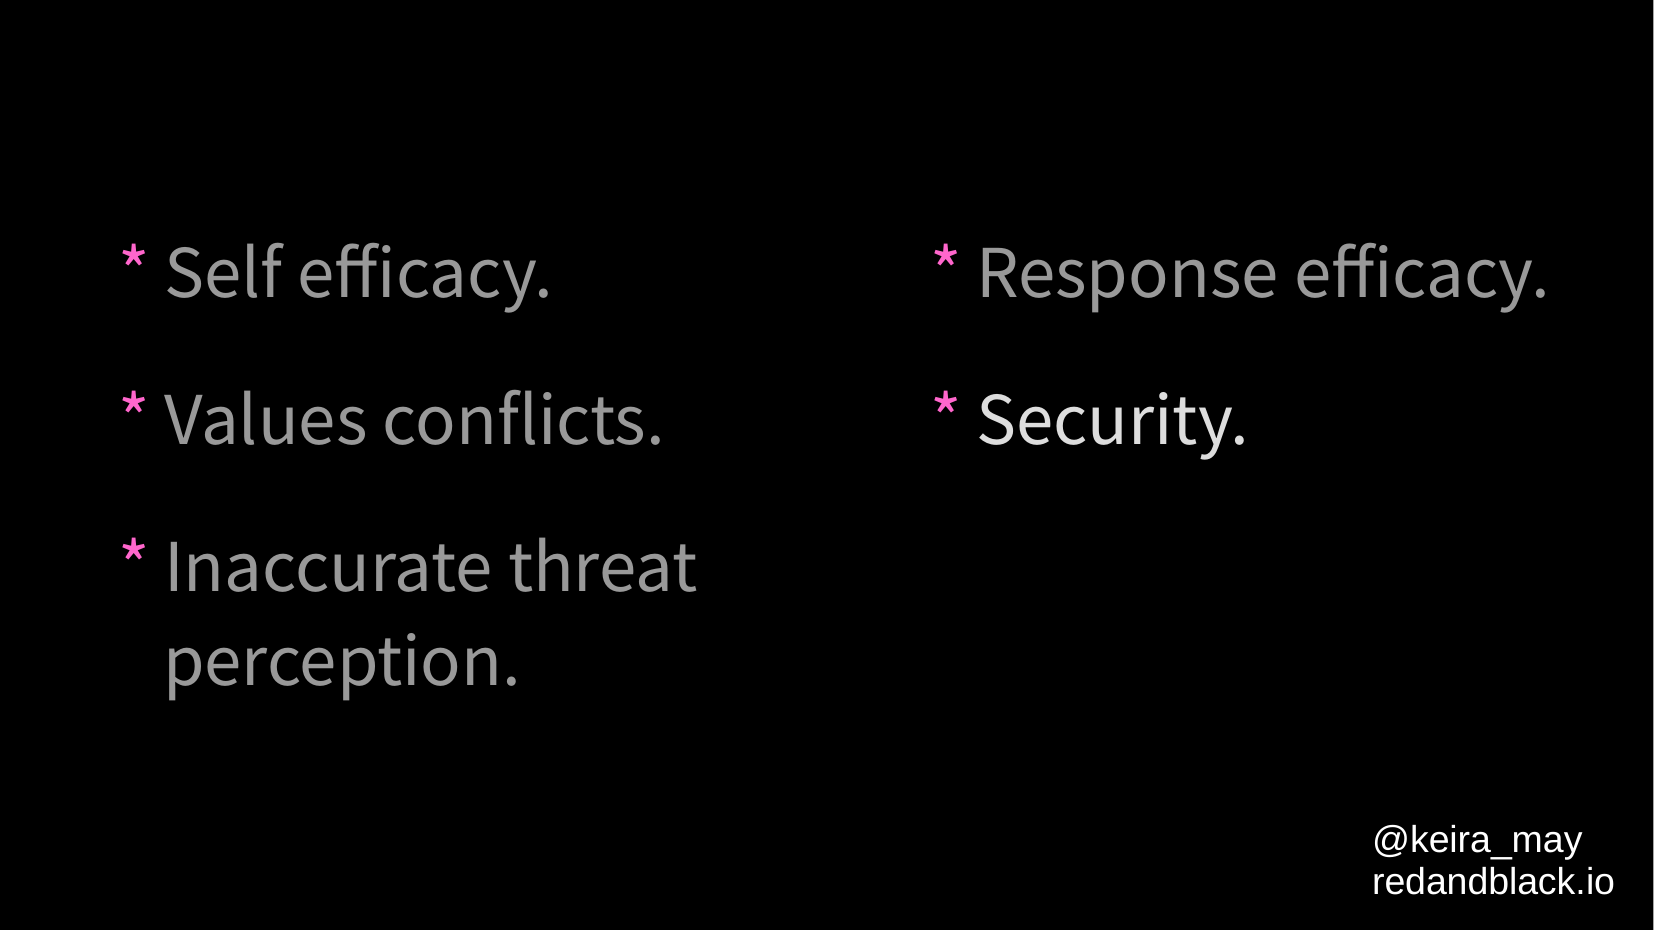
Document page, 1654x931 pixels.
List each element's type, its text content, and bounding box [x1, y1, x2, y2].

text_box @keira_may redandblack.io [1357, 810, 1631, 910]
title * Self efficacy. * Response efficacy. * Values conflicts. * Security. * Inaccurate threat perception. [0, 0, 1654, 931]
